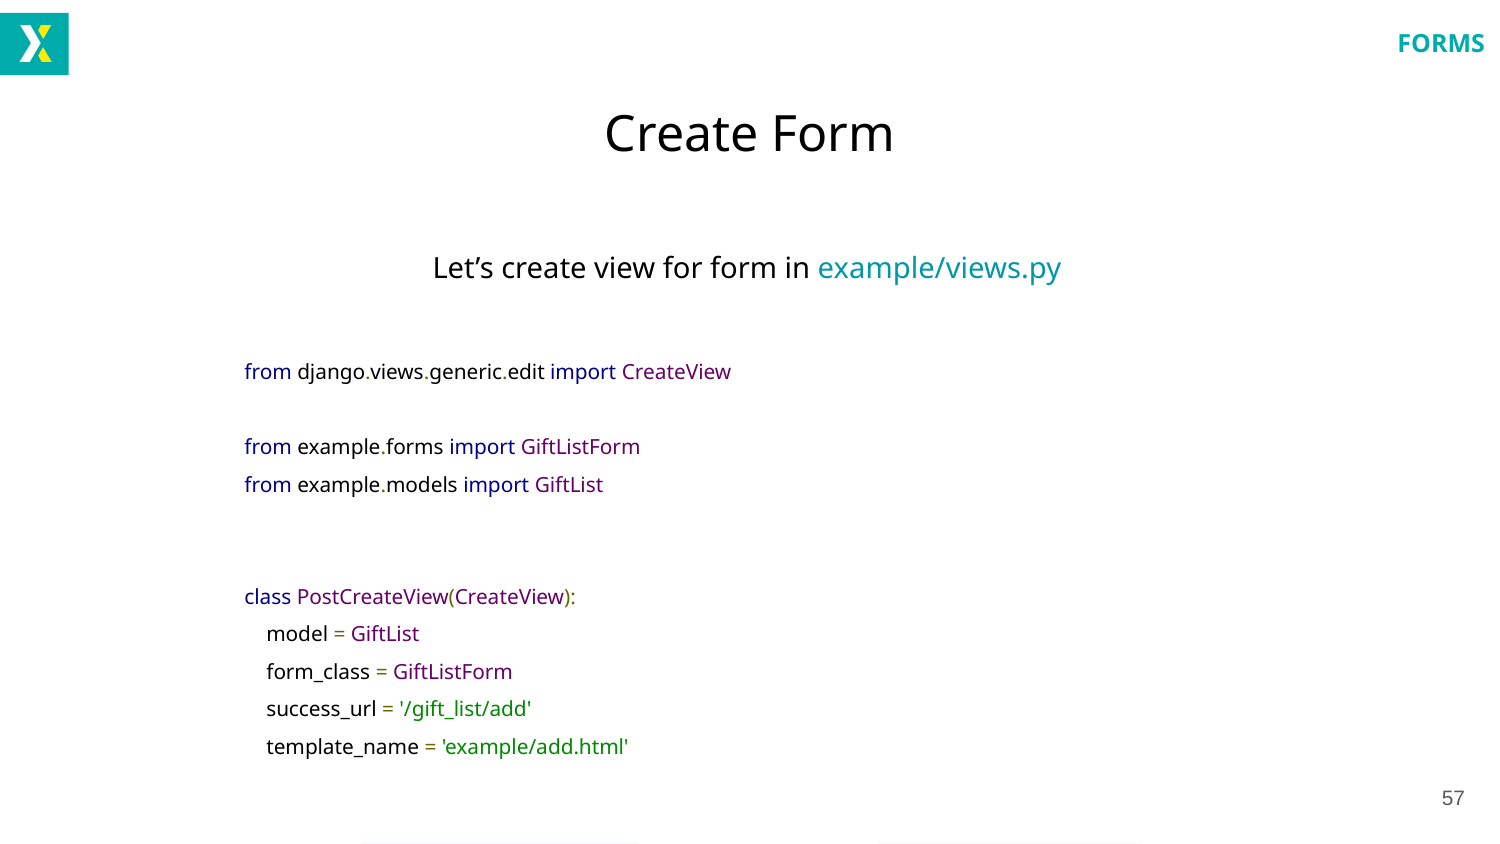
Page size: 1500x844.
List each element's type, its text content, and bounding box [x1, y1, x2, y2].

slide_number <number> [1389, 764, 1480, 830]
text_box Let’s create view for form in example/views.py [99, 217, 1395, 295]
picture [17, 25, 54, 62]
text_box from django.views.generic.edit import CreateView from example.forms import GiftListForm from example.models import GiftList class PostCreateView(CreateView): model = GiftList form_class = GiftListForm success_url = '/gift_list/add' template_name = 'example/add.html' [229, 331, 1265, 804]
text_box Create Form [115, 86, 1385, 181]
